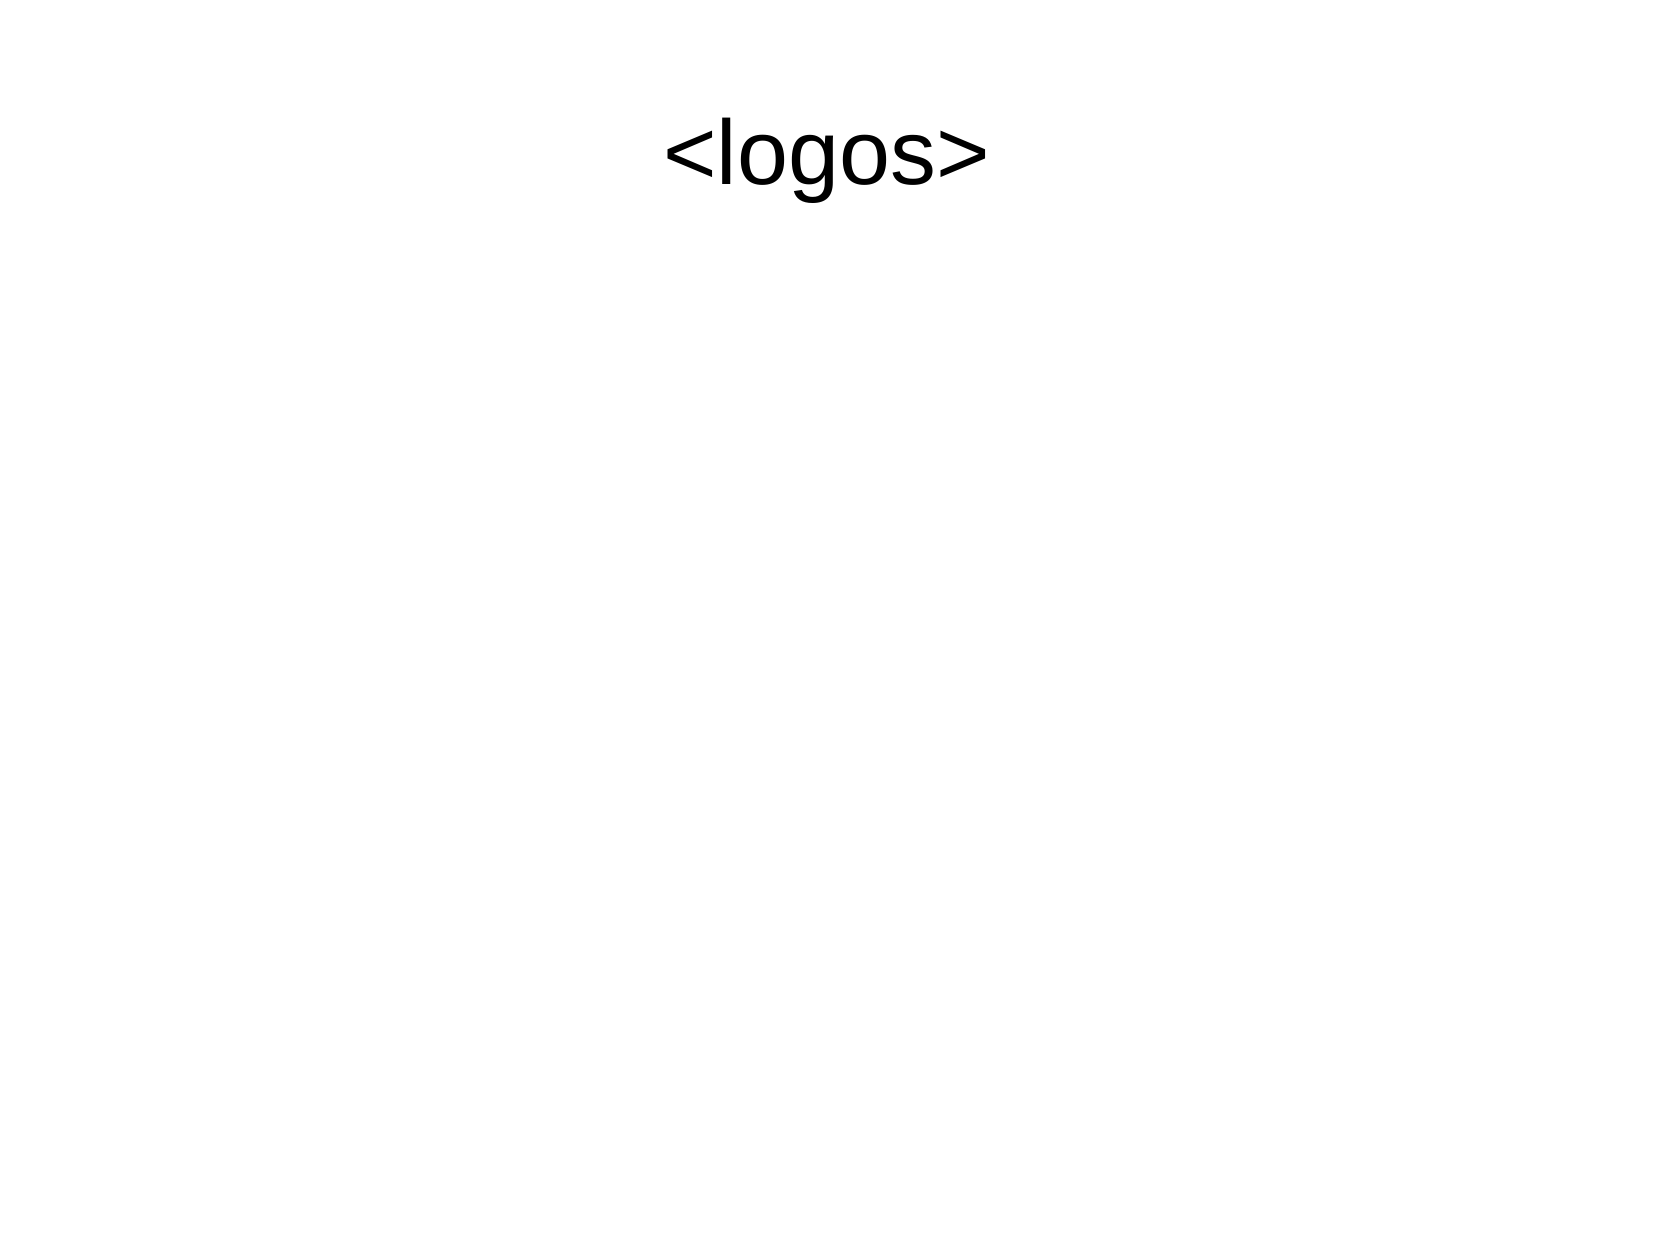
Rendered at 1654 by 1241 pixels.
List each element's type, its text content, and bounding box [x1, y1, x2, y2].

title <logos> [82, 49, 1571, 257]
